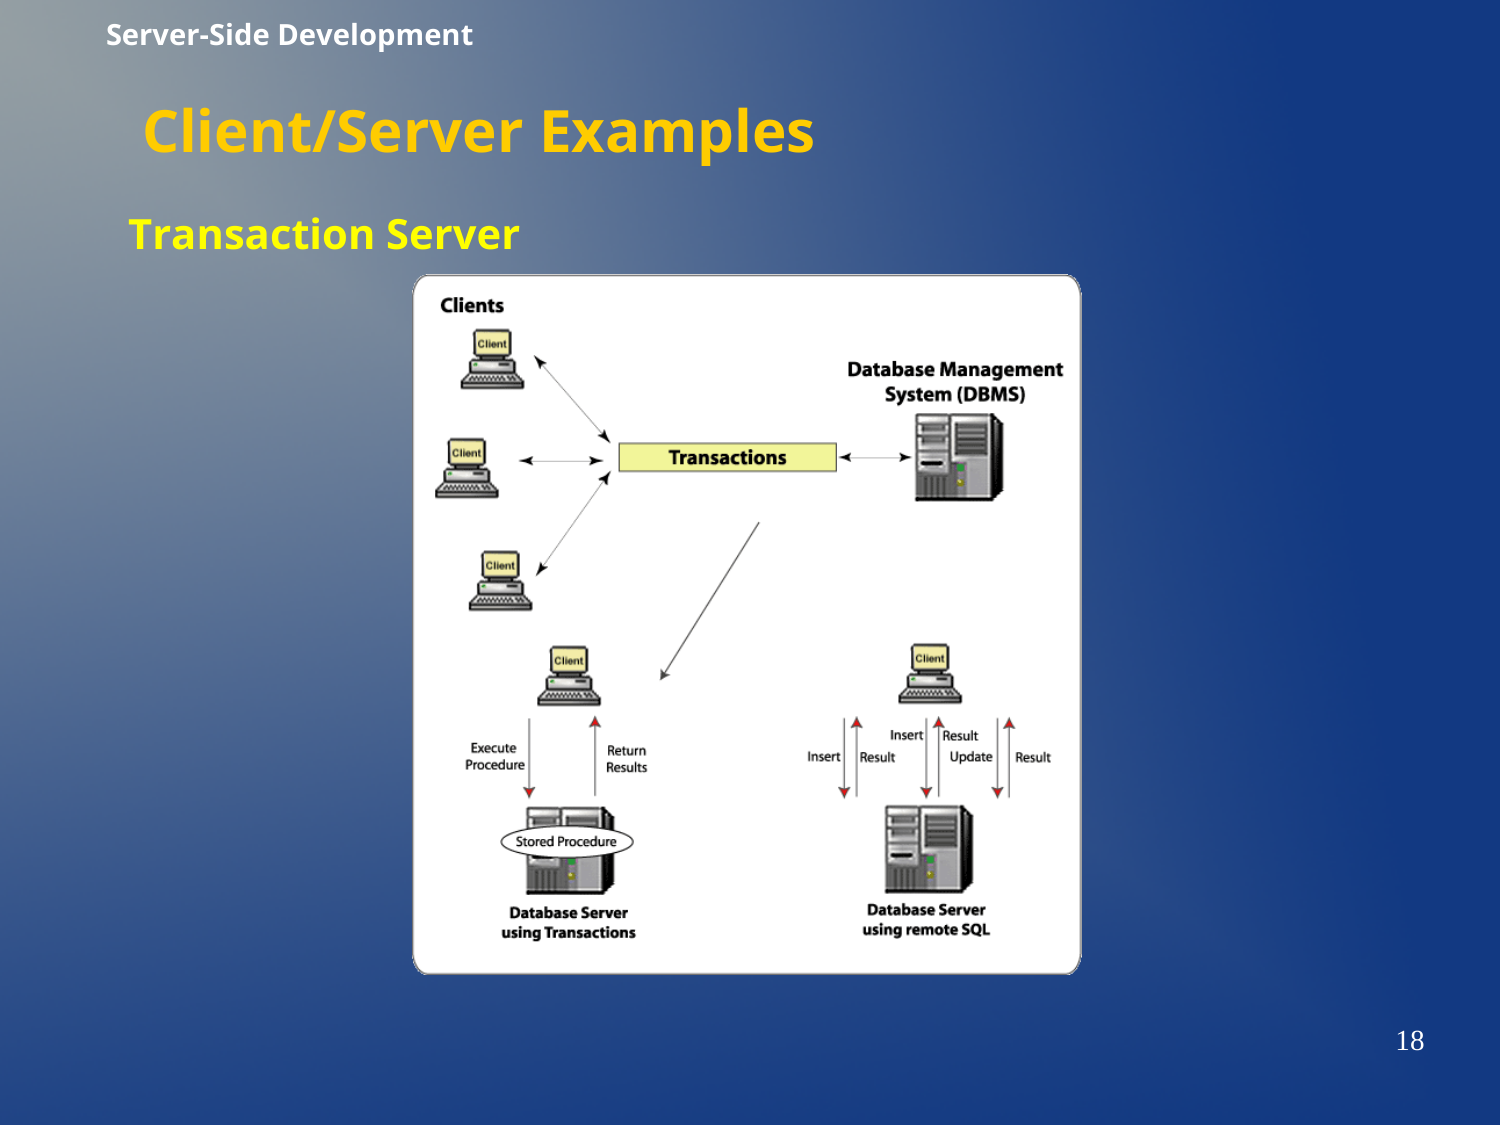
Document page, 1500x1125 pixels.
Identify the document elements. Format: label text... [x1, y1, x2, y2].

picture [0, 0, 1500, 1125]
text_box Client/Server Examples [127, 86, 831, 172]
text_box Transaction Server [113, 200, 536, 266]
text_box Server-Side Development [83, 8, 489, 59]
